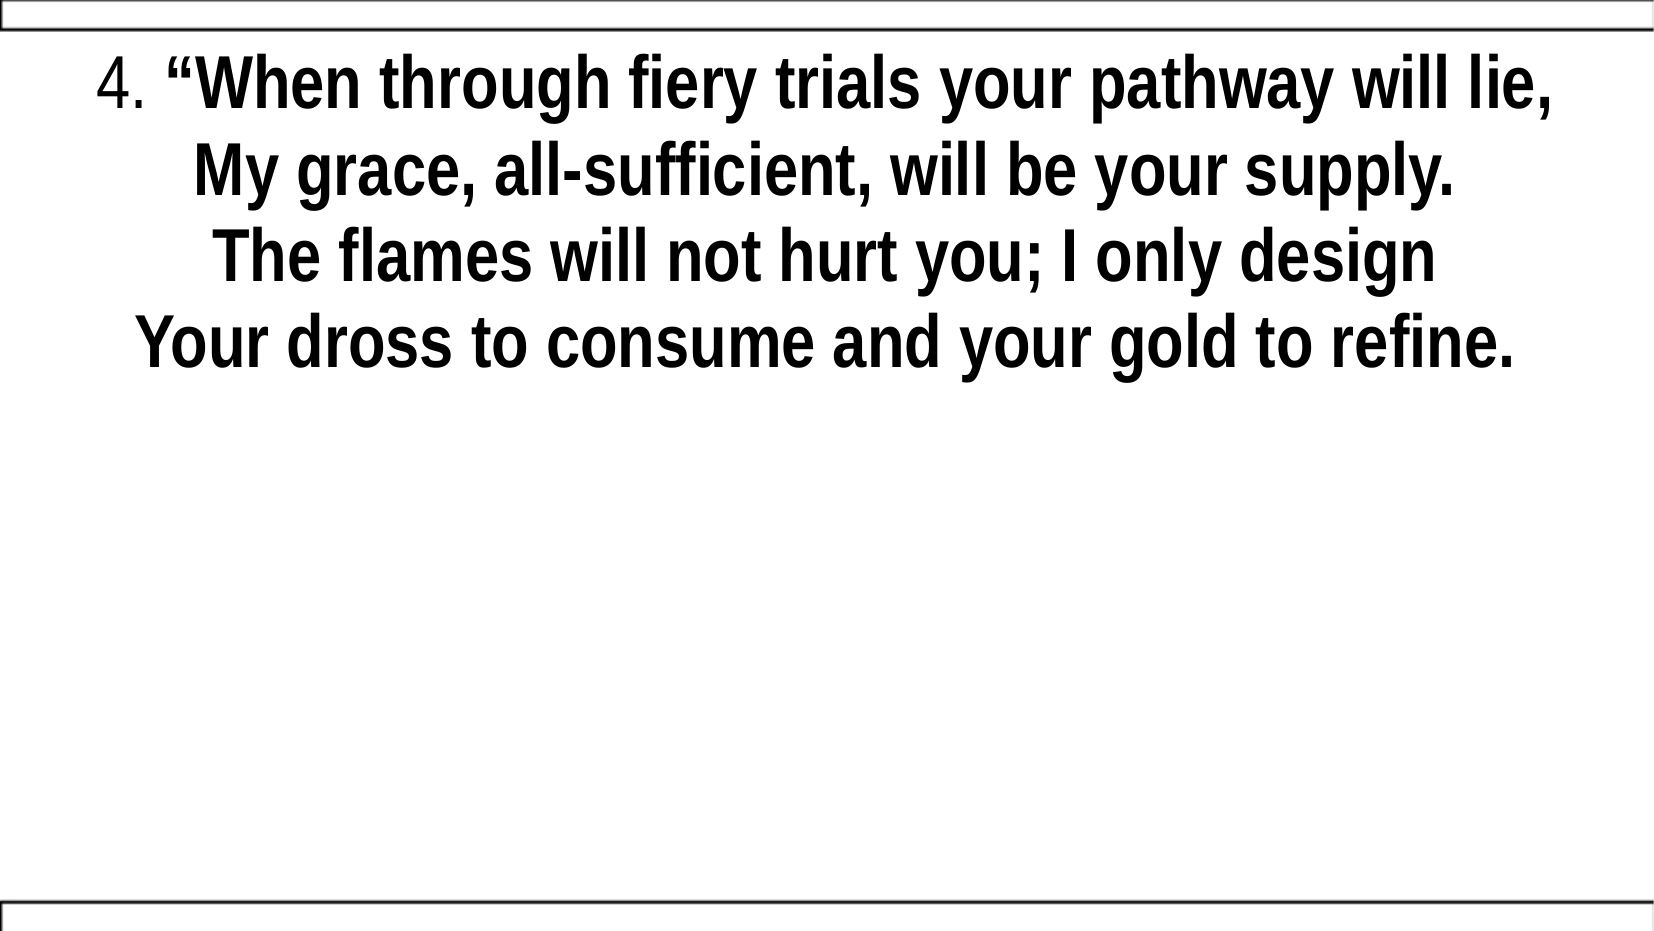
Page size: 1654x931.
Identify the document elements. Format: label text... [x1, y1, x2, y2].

picture [0, 0, 1654, 931]
text_box 4. “When through fiery trials your pathway will lie, My grace, all-sufficient, will be your supply. The flames will not hurt you; I only design Your dross to consume and your gold to refine. [75, 31, 1576, 392]
